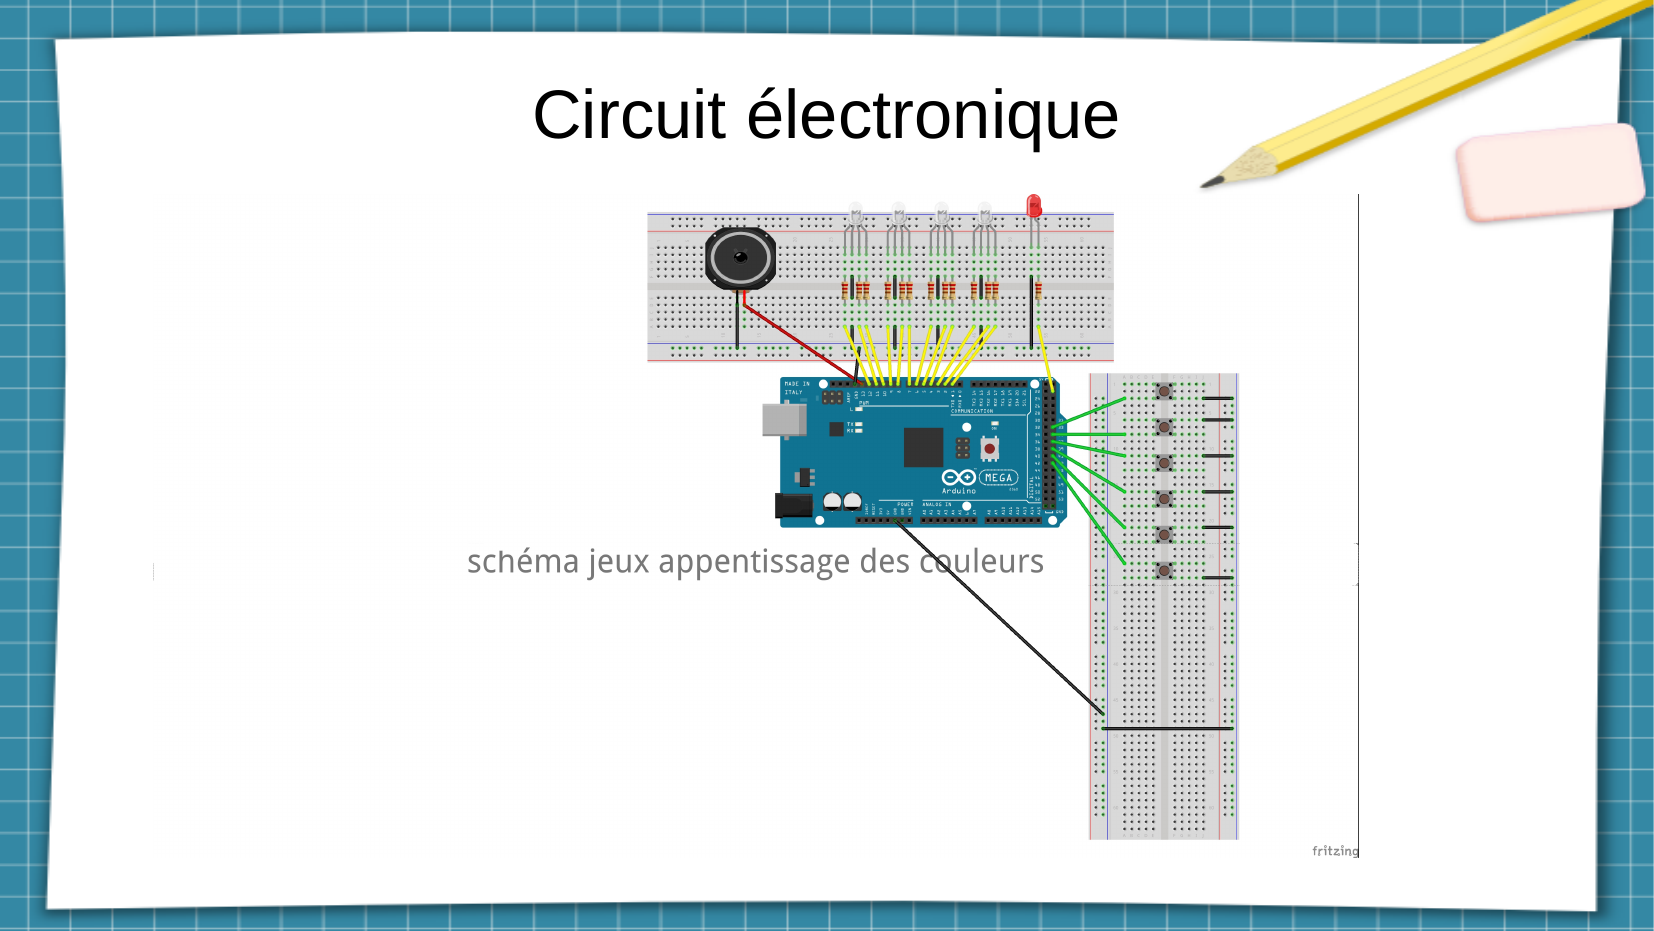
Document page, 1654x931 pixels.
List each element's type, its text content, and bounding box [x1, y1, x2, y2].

picture [0, 0, 1654, 931]
title Circuit électronique [82, 37, 1571, 193]
